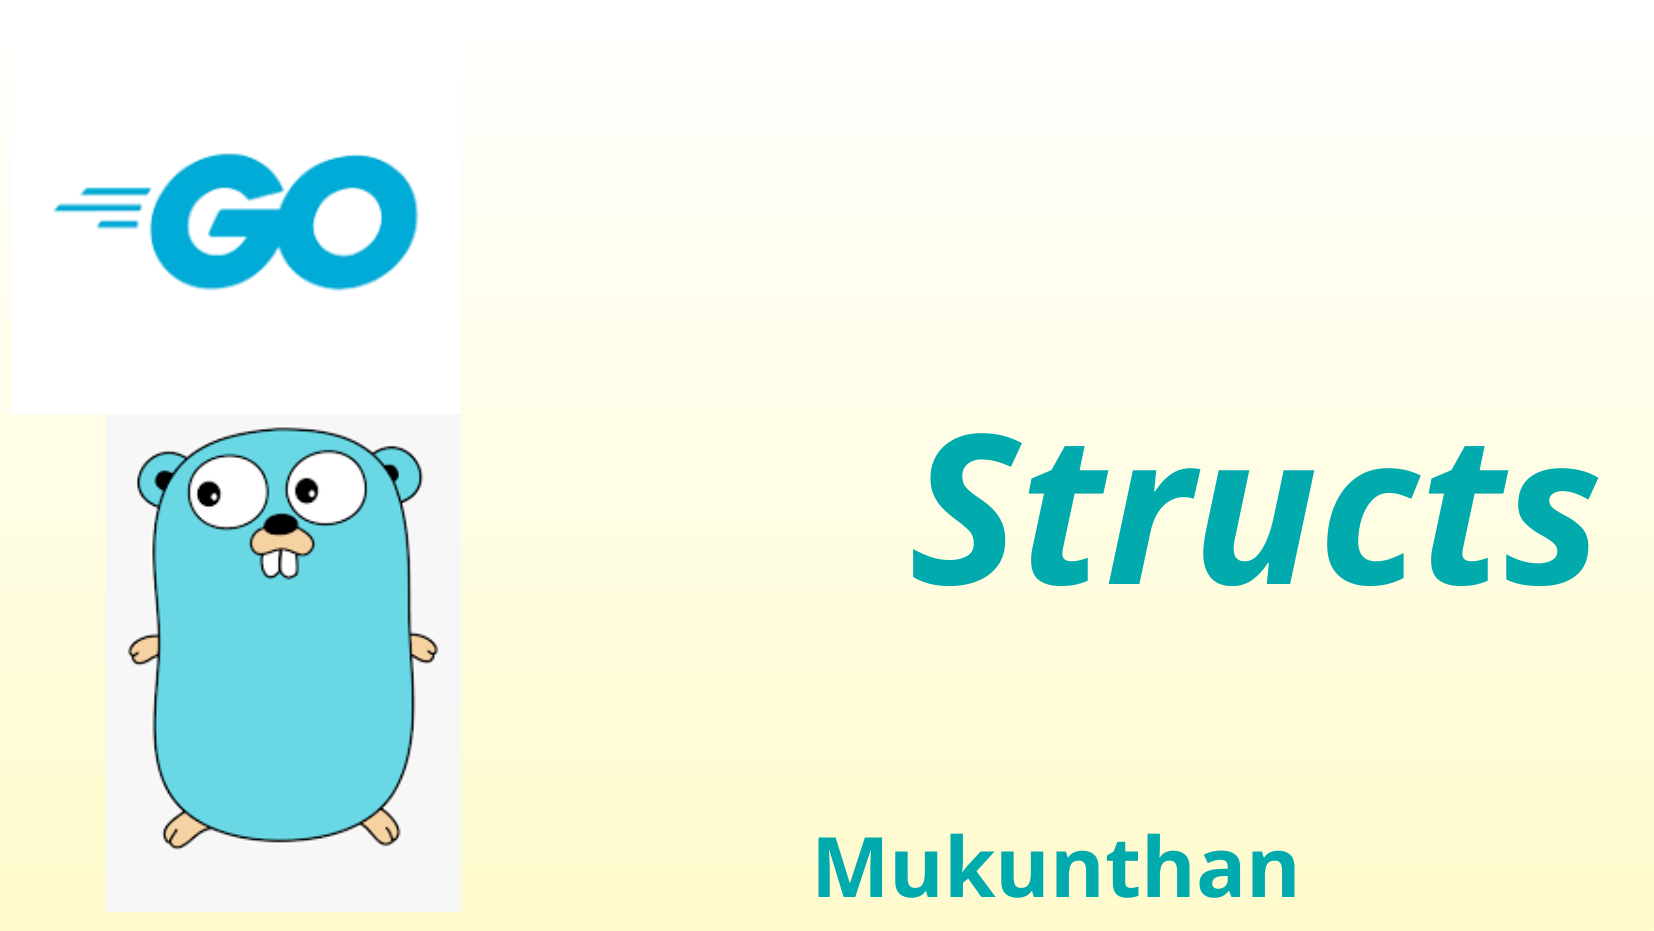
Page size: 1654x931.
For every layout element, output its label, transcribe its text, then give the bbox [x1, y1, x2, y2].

picture [11, 17, 461, 913]
text_box Mukunthan Ragavan [796, 801, 1630, 910]
text_box Structs [578, 354, 1619, 603]
